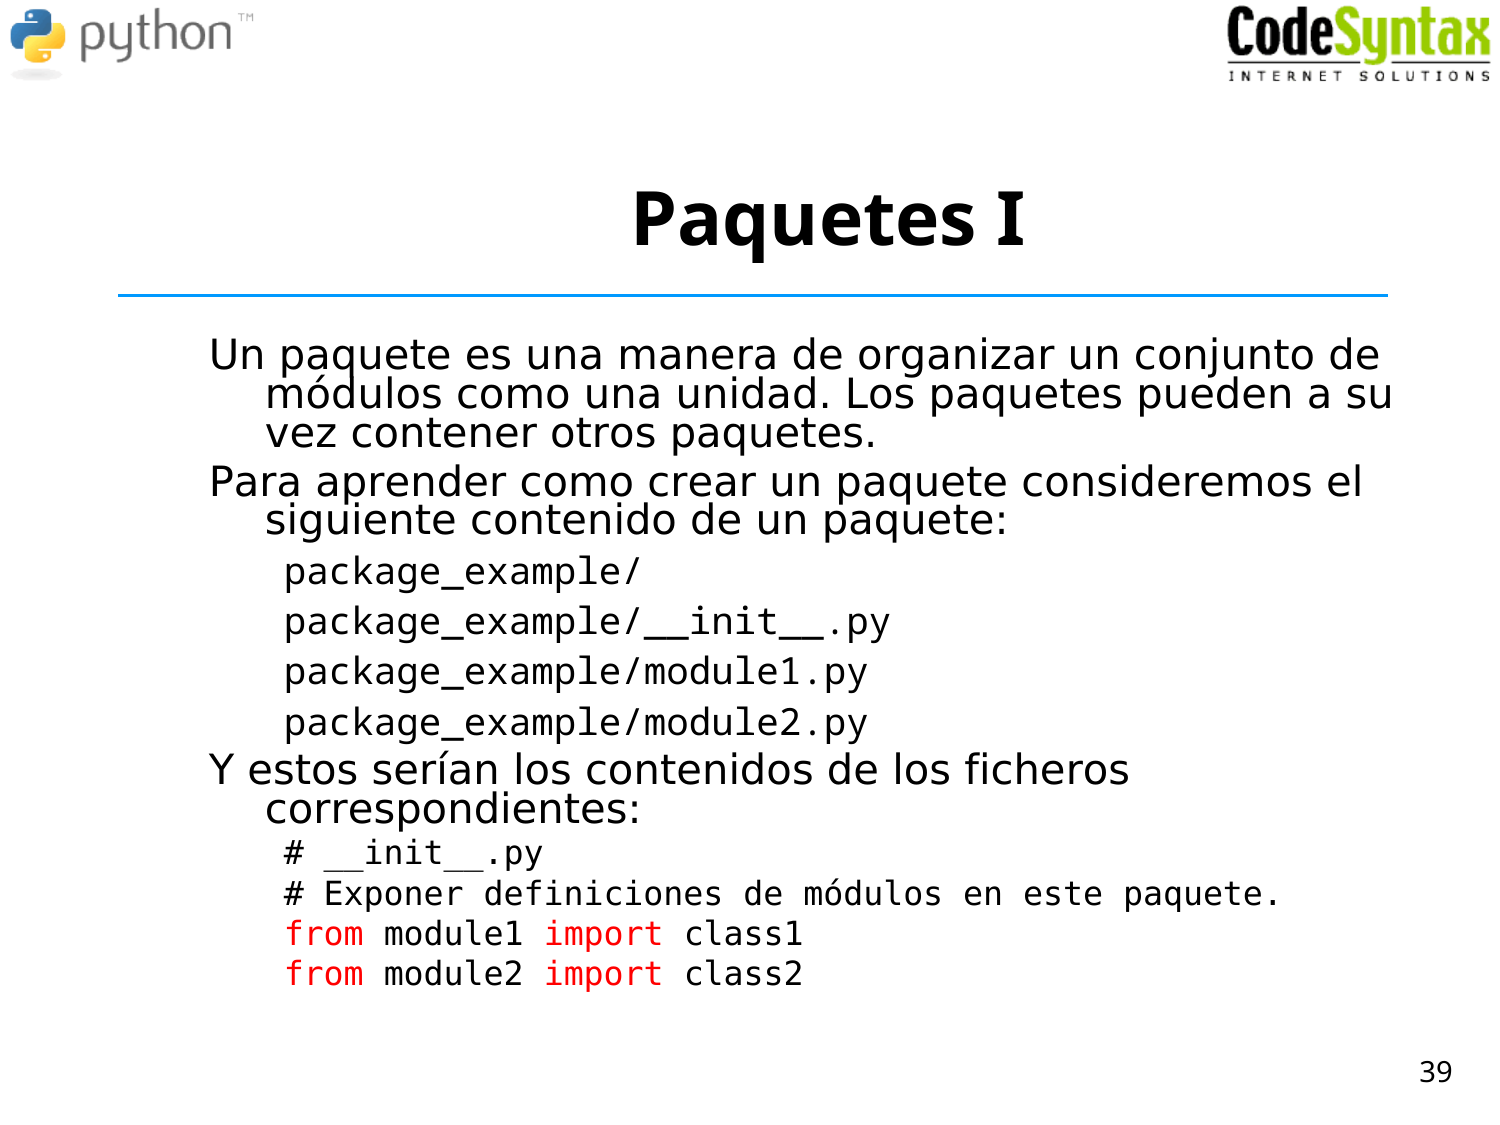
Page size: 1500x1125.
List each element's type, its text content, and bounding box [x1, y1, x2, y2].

title Paquetes I [188, 35, 1468, 276]
picture [0, 0, 286, 92]
list Un paquete es una manera de organizar un conjunto de módulos como una unidad. Los paquetes pueden a su vez contener otros paquetes. Para aprender como crear un paquete consideremos el siguiente contenido de un paquete: package_example/ package_example/__init__.py package_example/module1.py package_example/module2.py Y estos serían los contenidos de los ficheros correspondientes: # __init__.py # Exponer definiciones de módulos en este paquete. from module1 import class1 from module2 import class2 [193, 331, 1469, 1007]
picture [1226, 5, 1500, 83]
